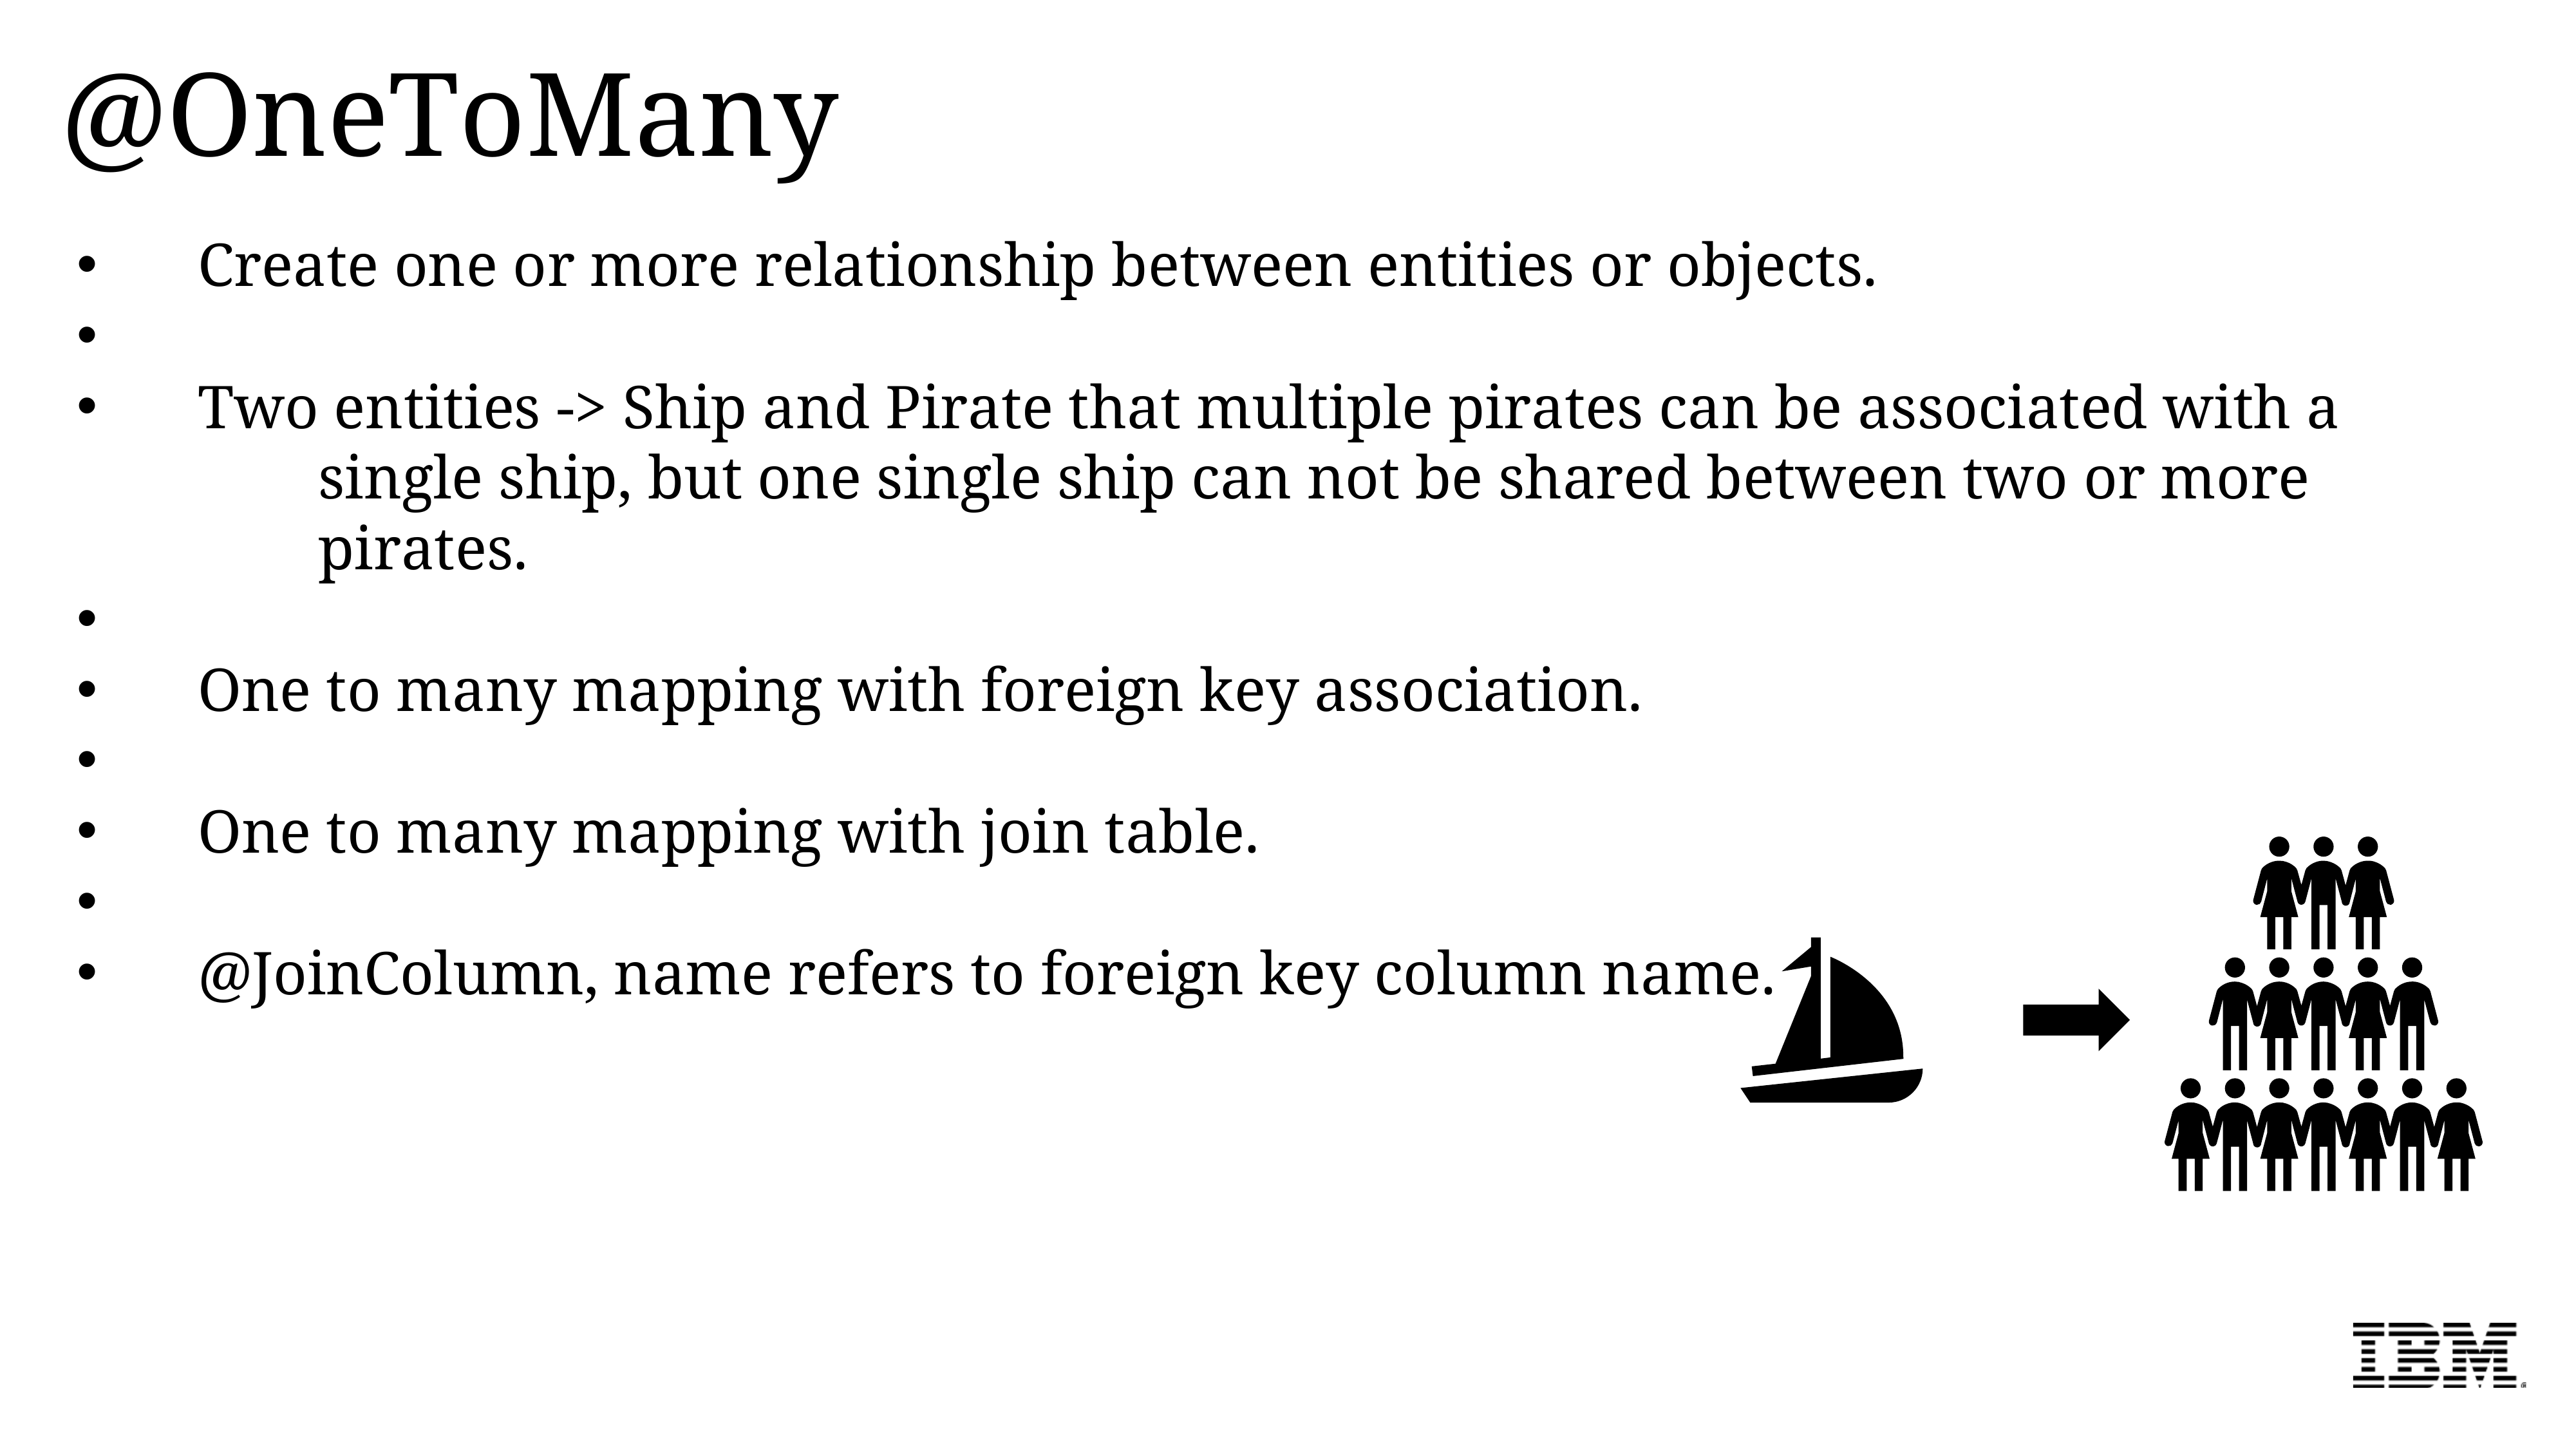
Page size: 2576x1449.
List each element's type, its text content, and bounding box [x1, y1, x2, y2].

text_box [2024, 990, 2129, 1049]
text_box Create one or more relationship between entities or objects. Two entities -> Ship and Pirate that multiple pirates can be associated with a single ship, but one single ship can not be shared between two or more pirates. One to many mapping with foreign key association. One to many mapping with join table. @JoinColumn, name refers to foreign key column name. [77, 227, 2382, 1209]
picture [1713, 902, 1950, 1138]
text_box [61, 211, 2448, 1209]
title @OneToMany [77, 41, 1832, 211]
picture [2124, 818, 2515, 1209]
